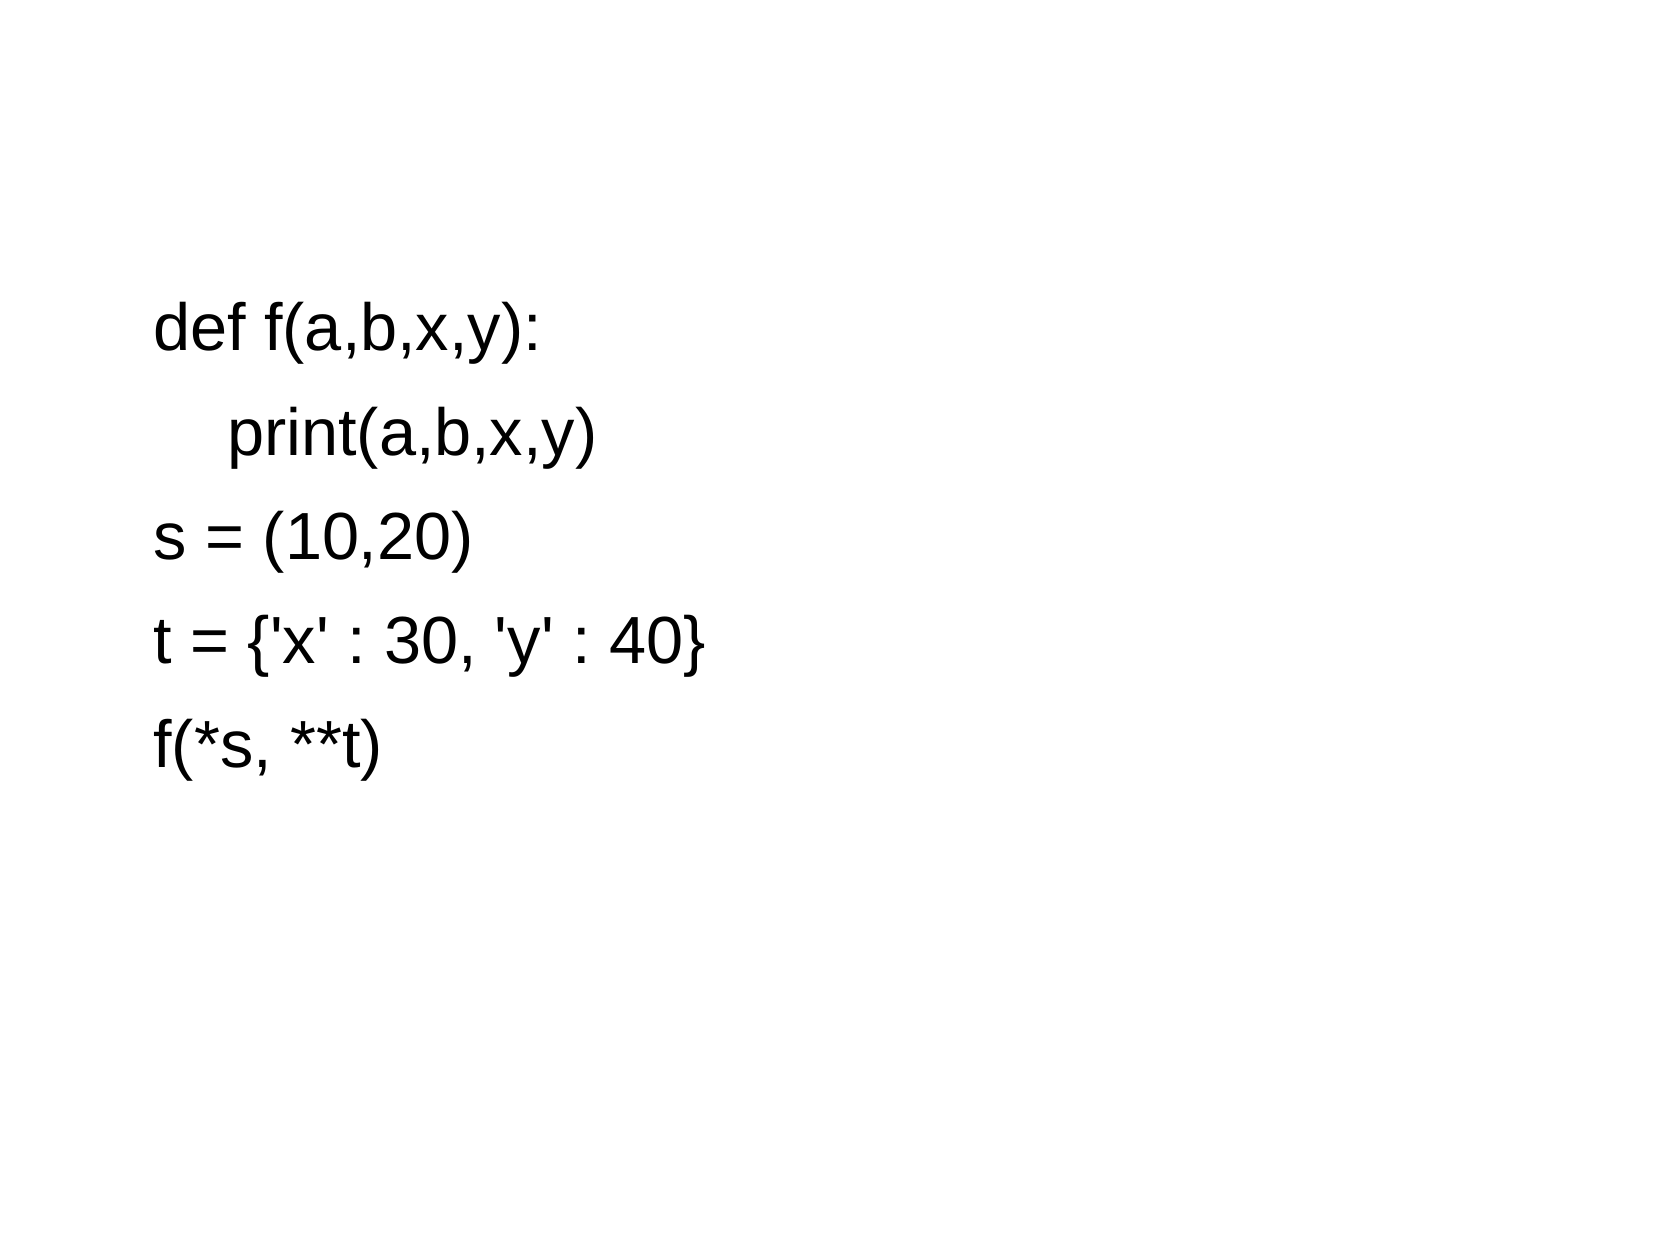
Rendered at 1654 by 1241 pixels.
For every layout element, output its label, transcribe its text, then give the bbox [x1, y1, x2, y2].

list def f(a,b,x,y): print(a,b,x,y) s = (10,20) t = {'x' : 30, 'y' : 40} f(*s, **t) [82, 290, 1571, 1010]
